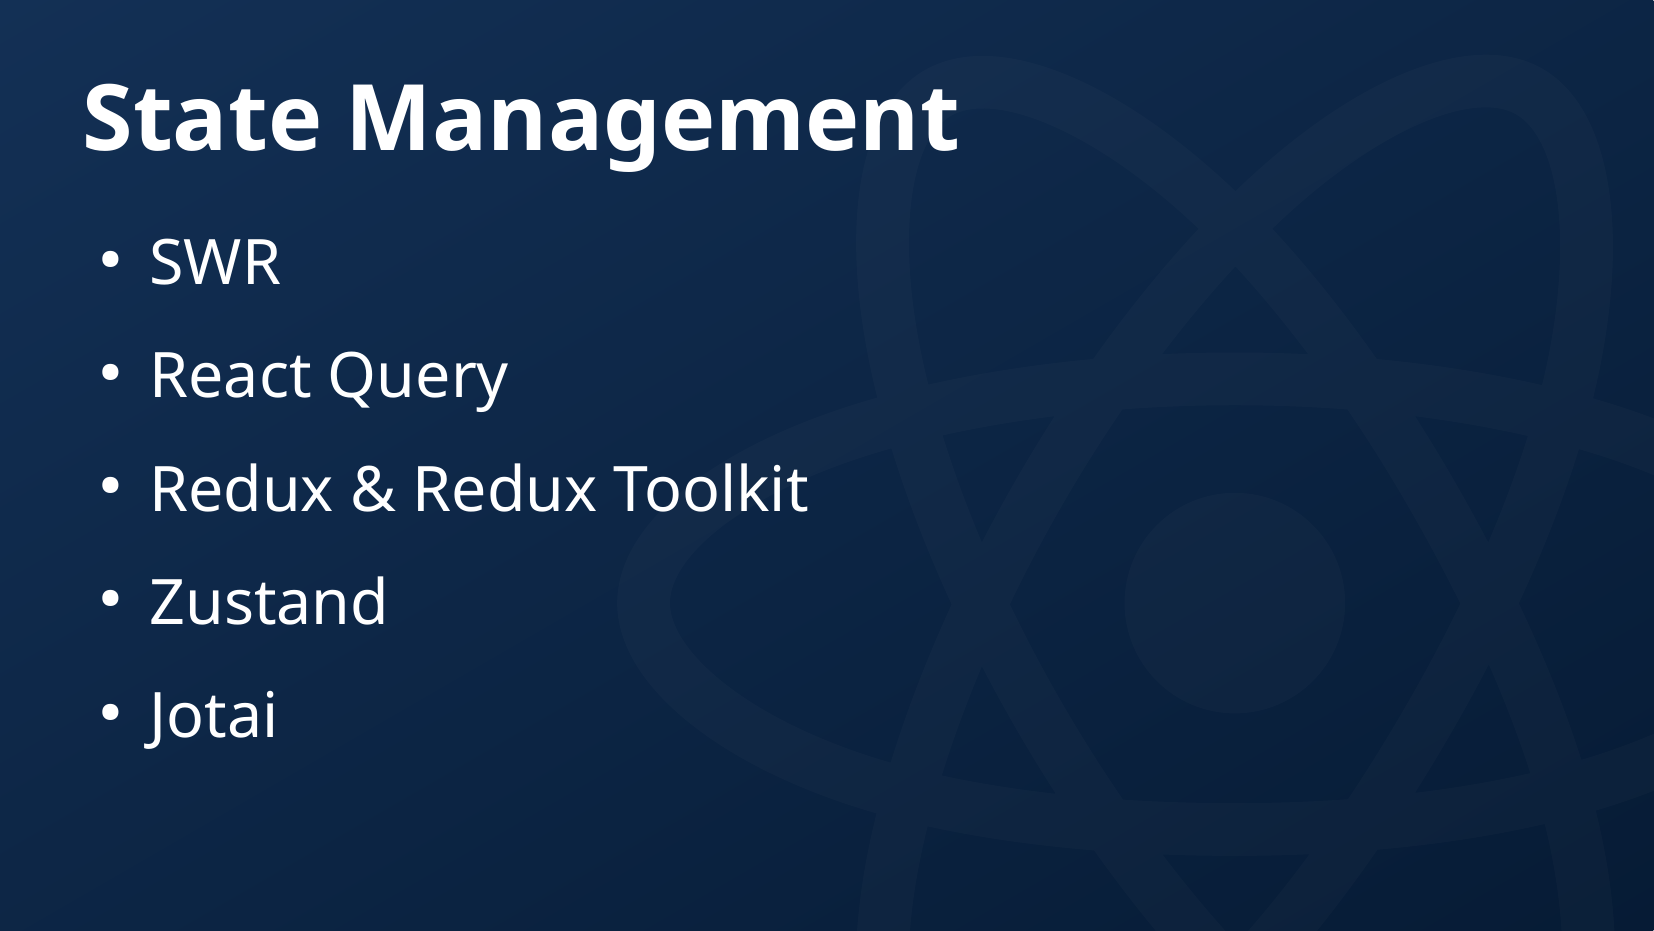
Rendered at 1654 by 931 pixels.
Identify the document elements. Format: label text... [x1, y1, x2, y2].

list SWR React Query Redux & Redux Toolkit Zustand Jotai [82, 217, 1571, 758]
title State Management [82, 37, 1571, 193]
